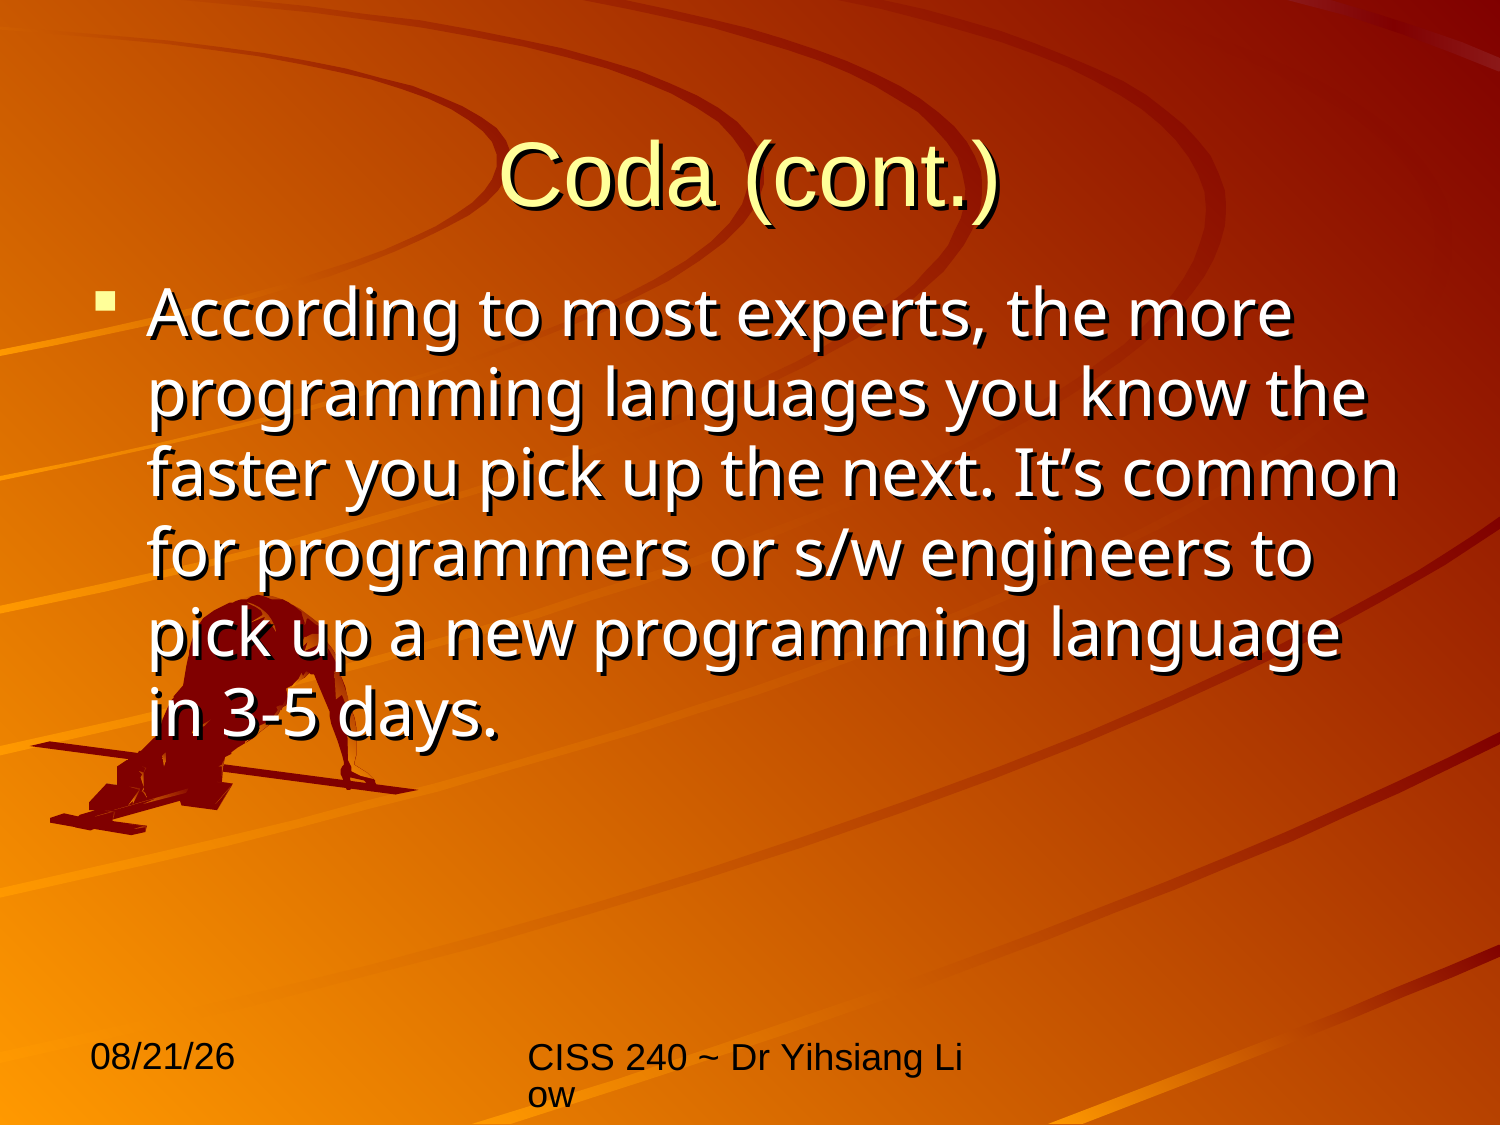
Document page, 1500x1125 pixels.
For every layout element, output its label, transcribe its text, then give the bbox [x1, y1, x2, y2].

title Coda (cont.) [75, 25, 1426, 233]
list According to most experts, the more programming languages you know the faster you pick up the next. It’s common for programmers or s/w engineers to pick up a new programming language in 3-5 days. [75, 262, 1426, 1006]
